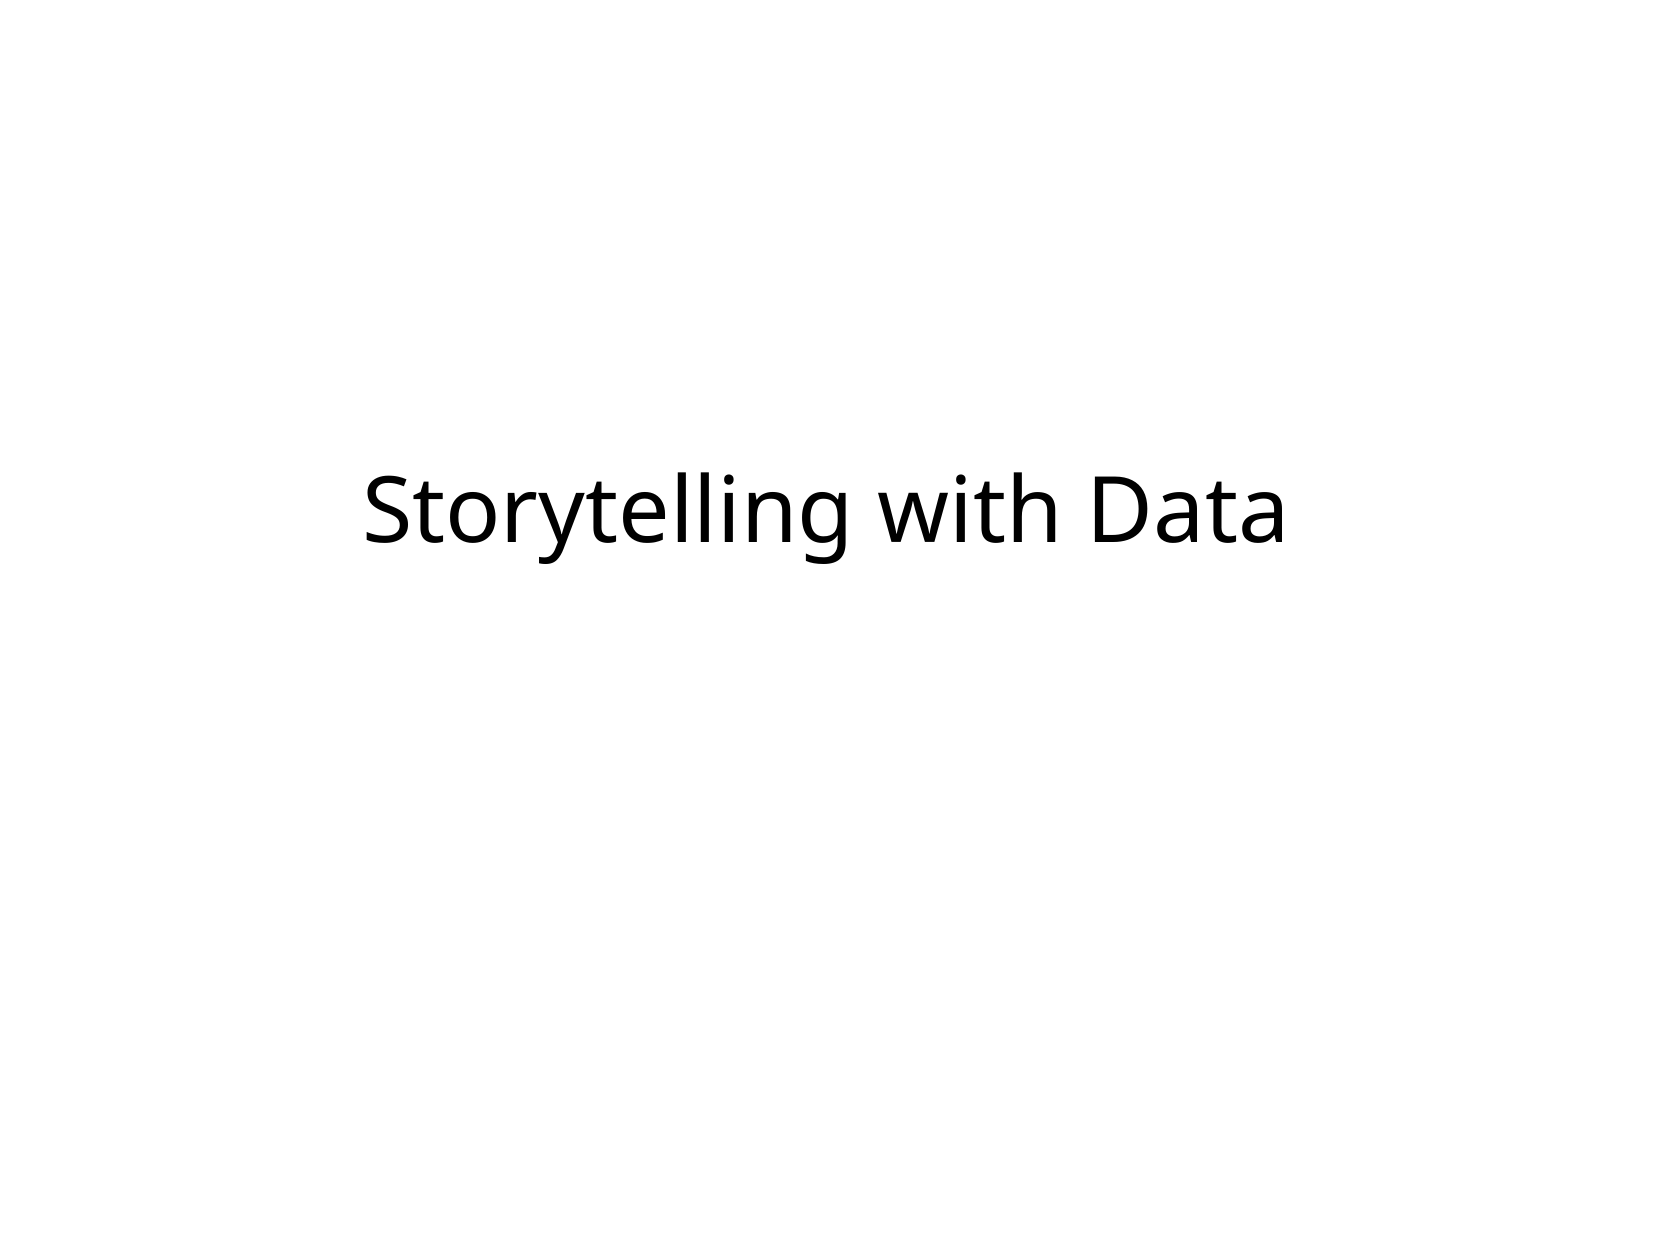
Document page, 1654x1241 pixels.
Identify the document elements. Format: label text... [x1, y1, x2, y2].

title Storytelling with Data [82, 403, 1571, 611]
